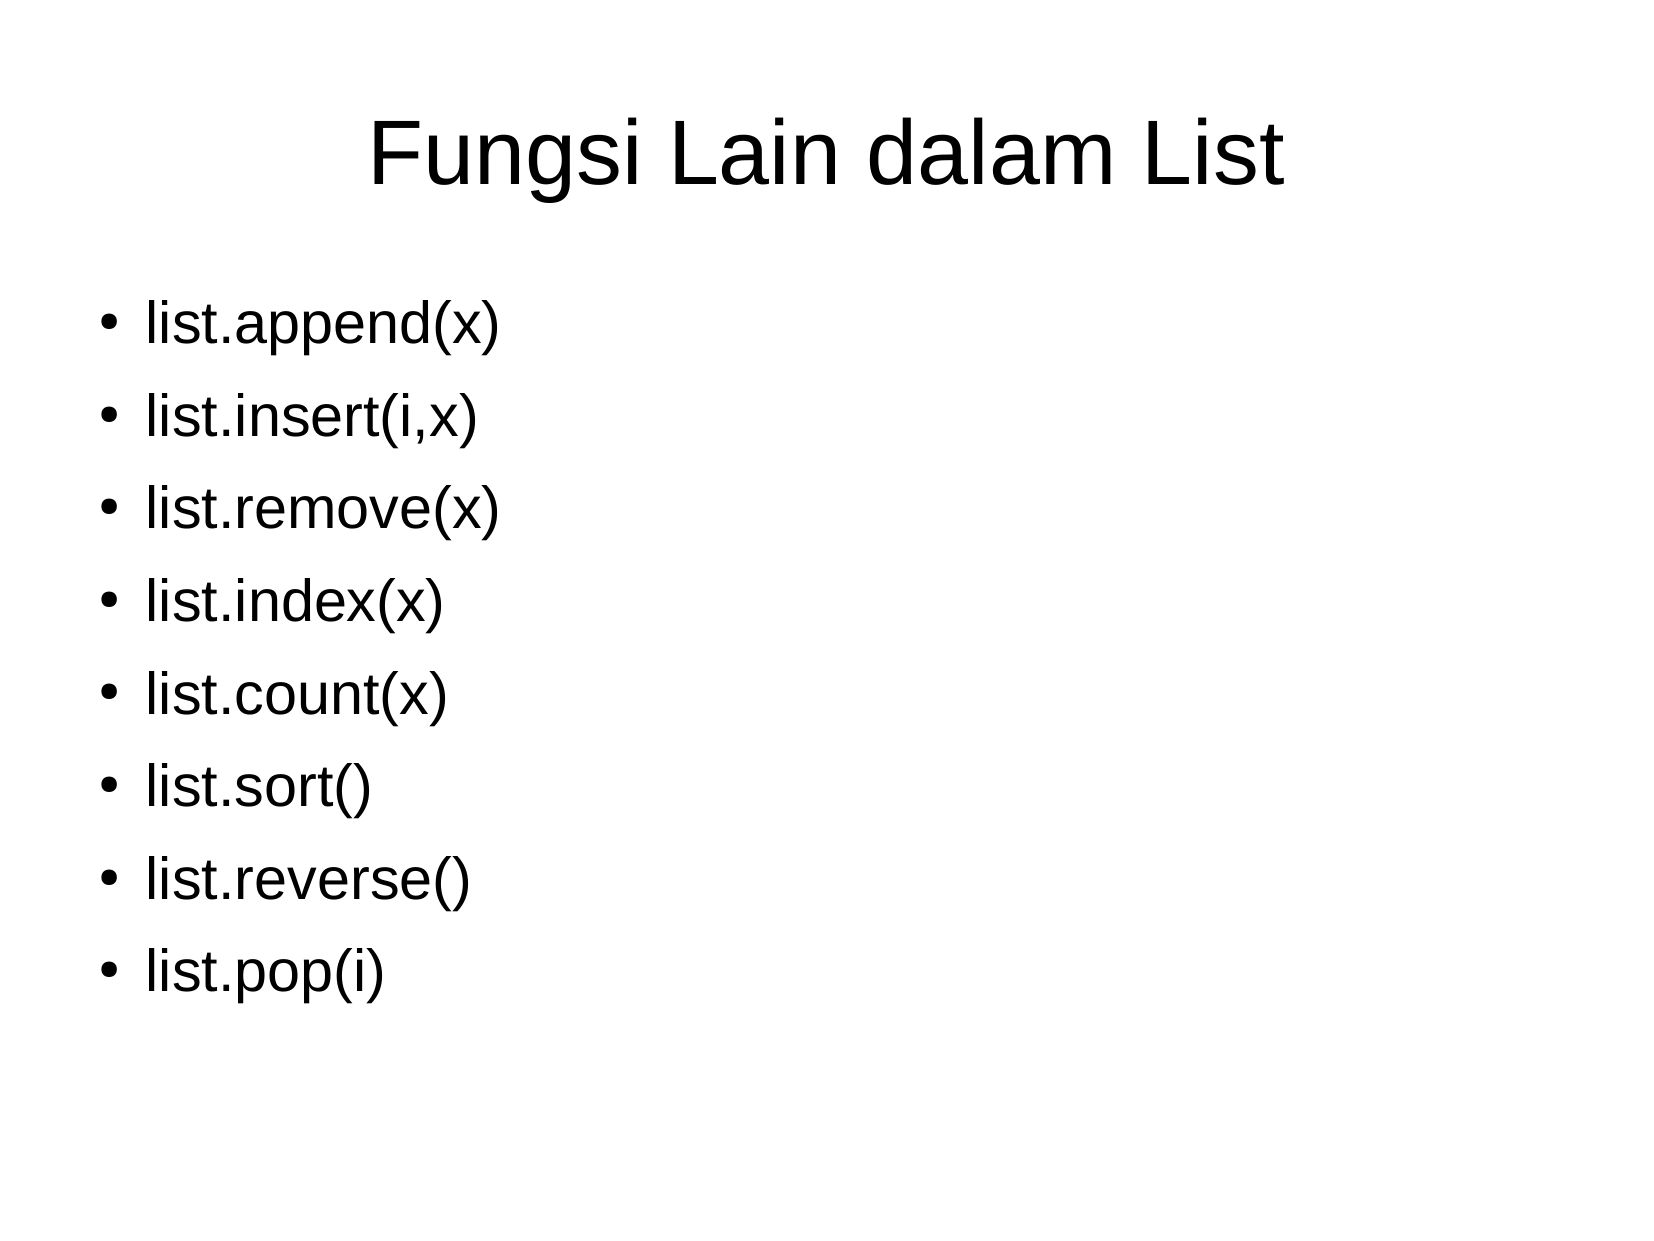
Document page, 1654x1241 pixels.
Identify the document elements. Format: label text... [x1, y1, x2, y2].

title Fungsi Lain dalam List [82, 49, 1571, 257]
list list.append(x) list.insert(i,x) list.remove(x) list.index(x) list.count(x) list.sort() list.reverse() list.pop(i) [82, 290, 1571, 1010]
